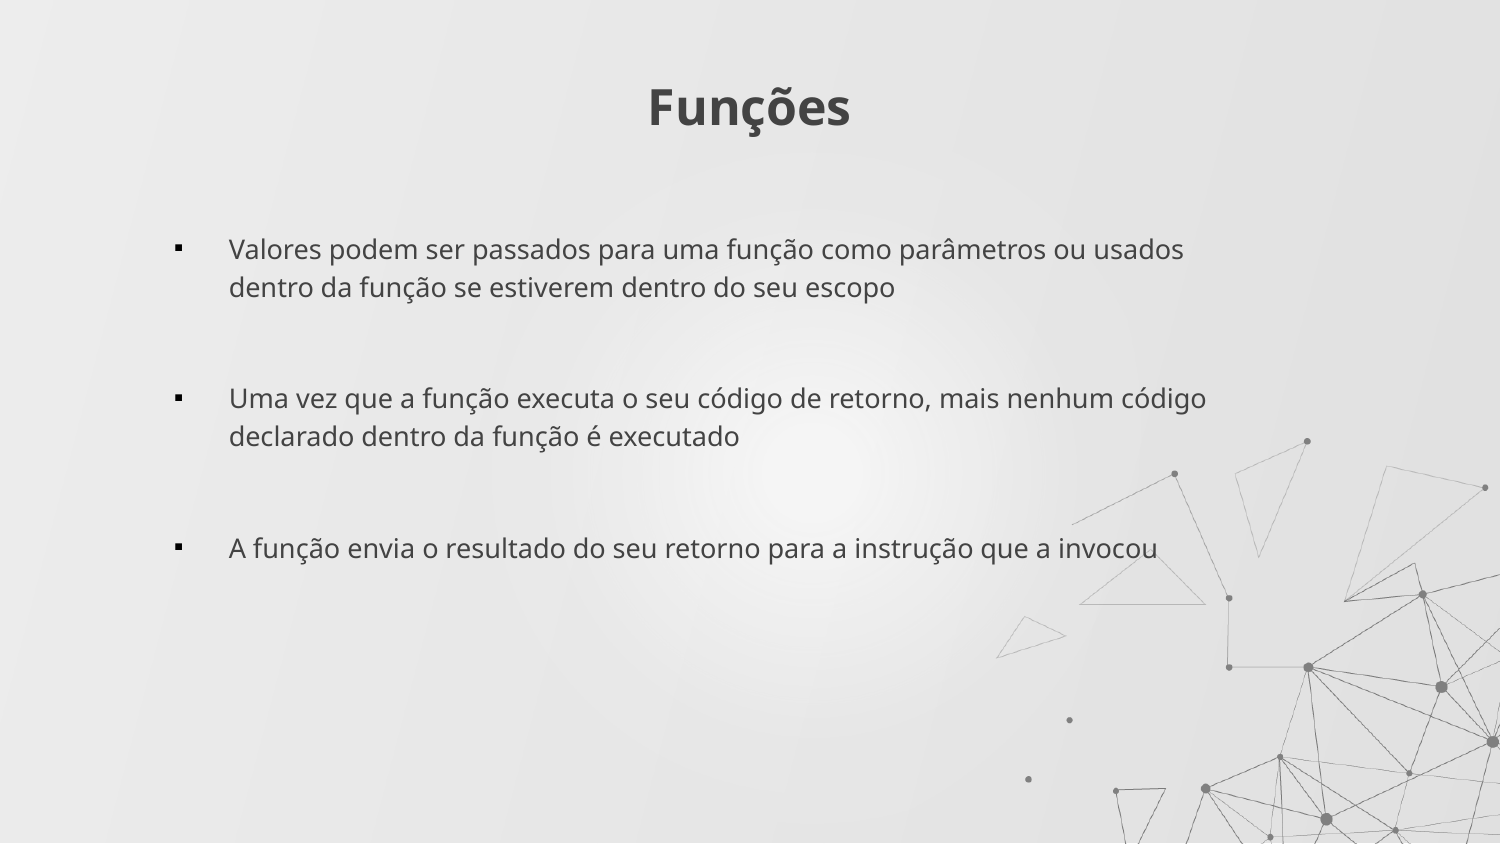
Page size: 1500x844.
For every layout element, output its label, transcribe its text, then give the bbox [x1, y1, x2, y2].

list Valores podem ser passados para uma função como parâmetros ou usados dentro da função se estiverem dentro do seu escopo Uma vez que a função executa o seu código de retorno, mais nenhum código declarado dentro da função é executado A função envia o resultado do seu retorno para a instrução que a invocou [142, 216, 1278, 455]
picture [0, 0, 1500, 844]
title Funções [60, 60, 1441, 216]
